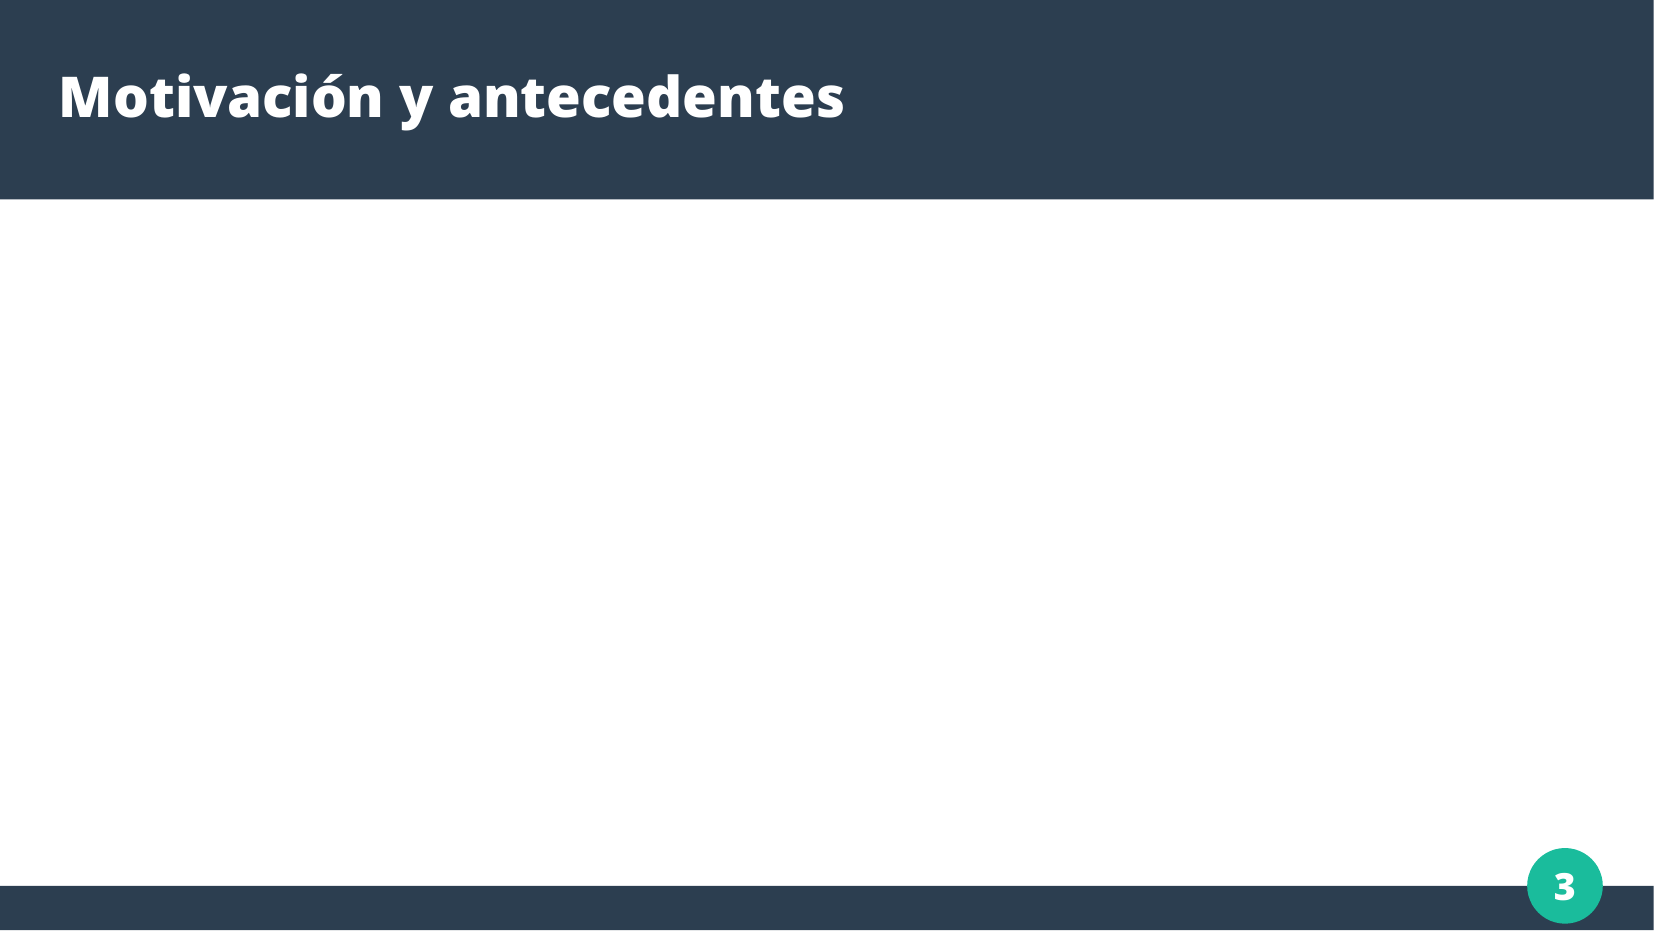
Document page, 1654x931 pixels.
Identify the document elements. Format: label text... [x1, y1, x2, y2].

title Motivación y antecedentes [59, 37, 1595, 155]
